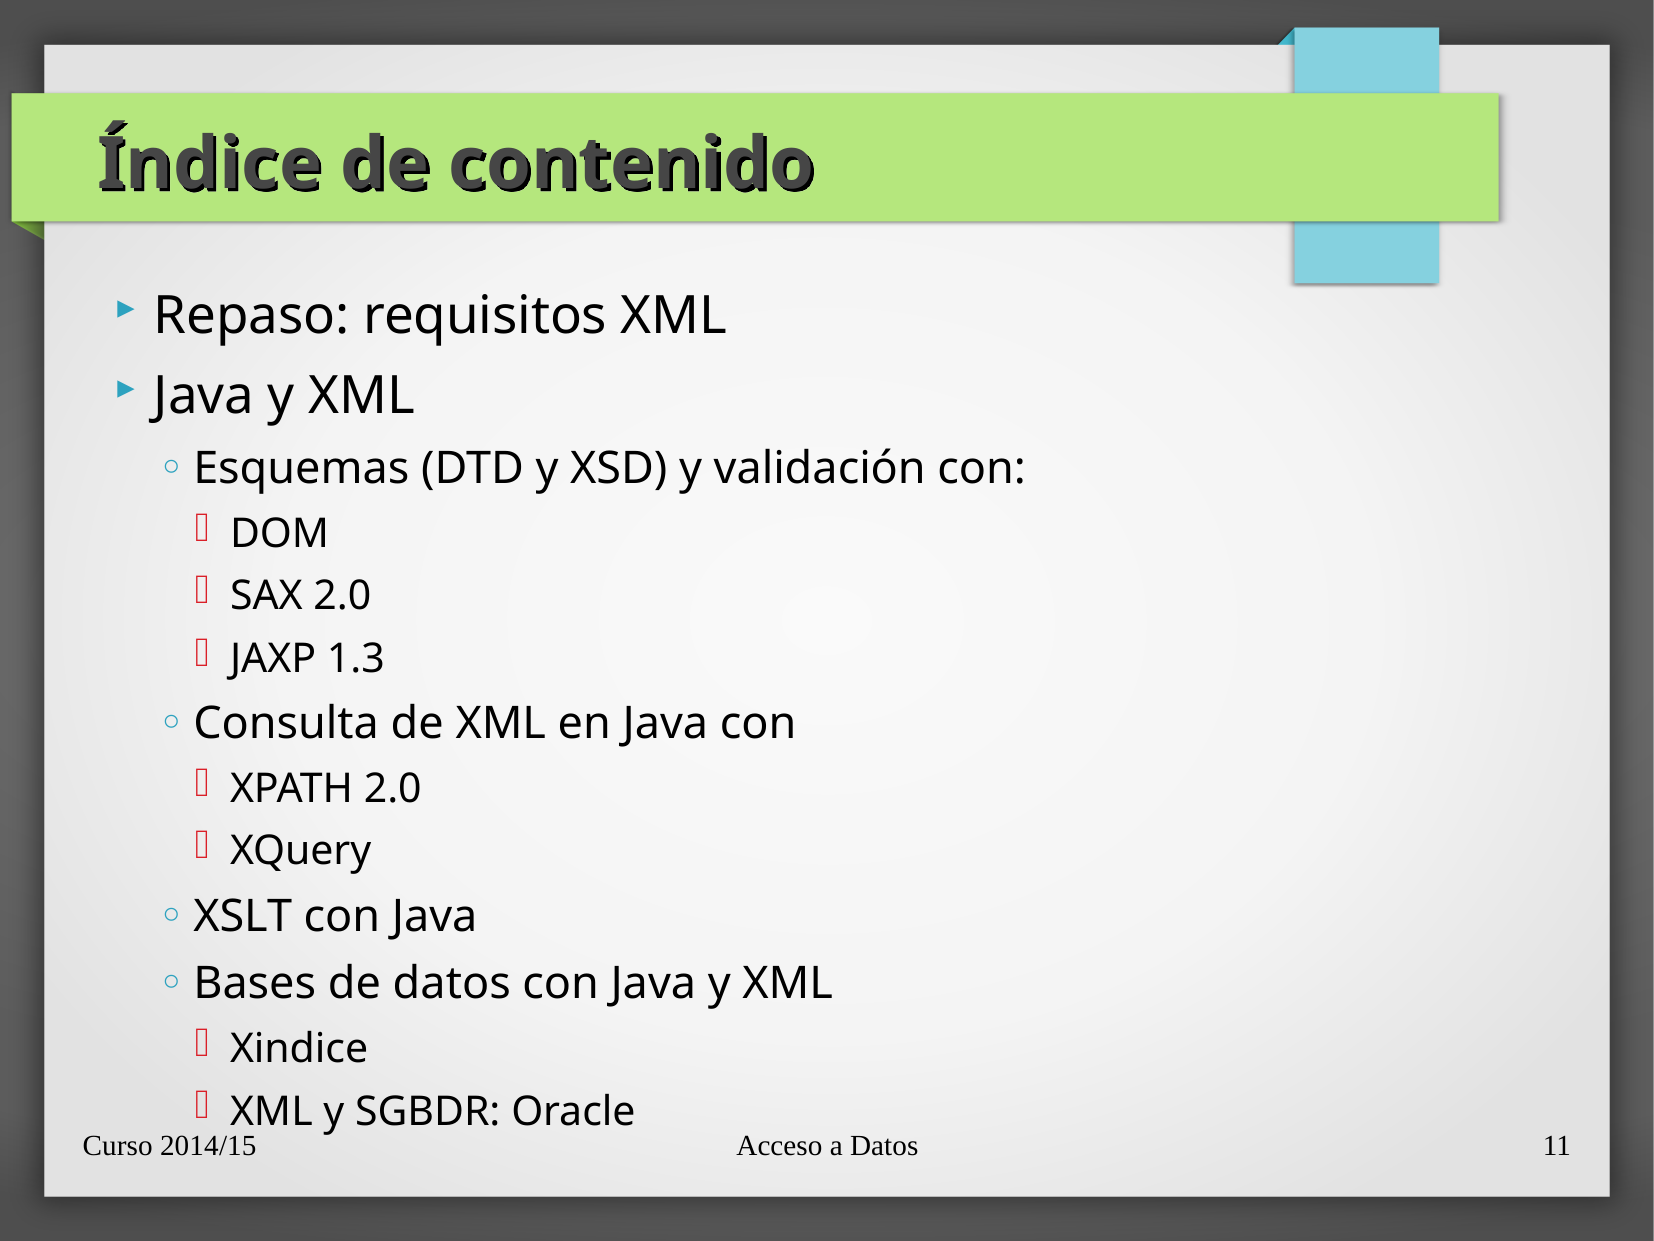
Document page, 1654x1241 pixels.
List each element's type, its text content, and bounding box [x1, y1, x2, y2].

picture [0, 0, 1654, 1241]
title Índice de contenido [82, 102, 1571, 218]
list Repaso: requisitos XML Java y XML Esquemas (DTD y XSD) y validación con: DOM SAX 2.0 JAXP 1.3 Consulta de XML en Java con XPATH 2.0 XQuery XSLT con Java Bases de datos con Java y XML Xindice XML y SGBDR: Oracle [82, 270, 1571, 1150]
